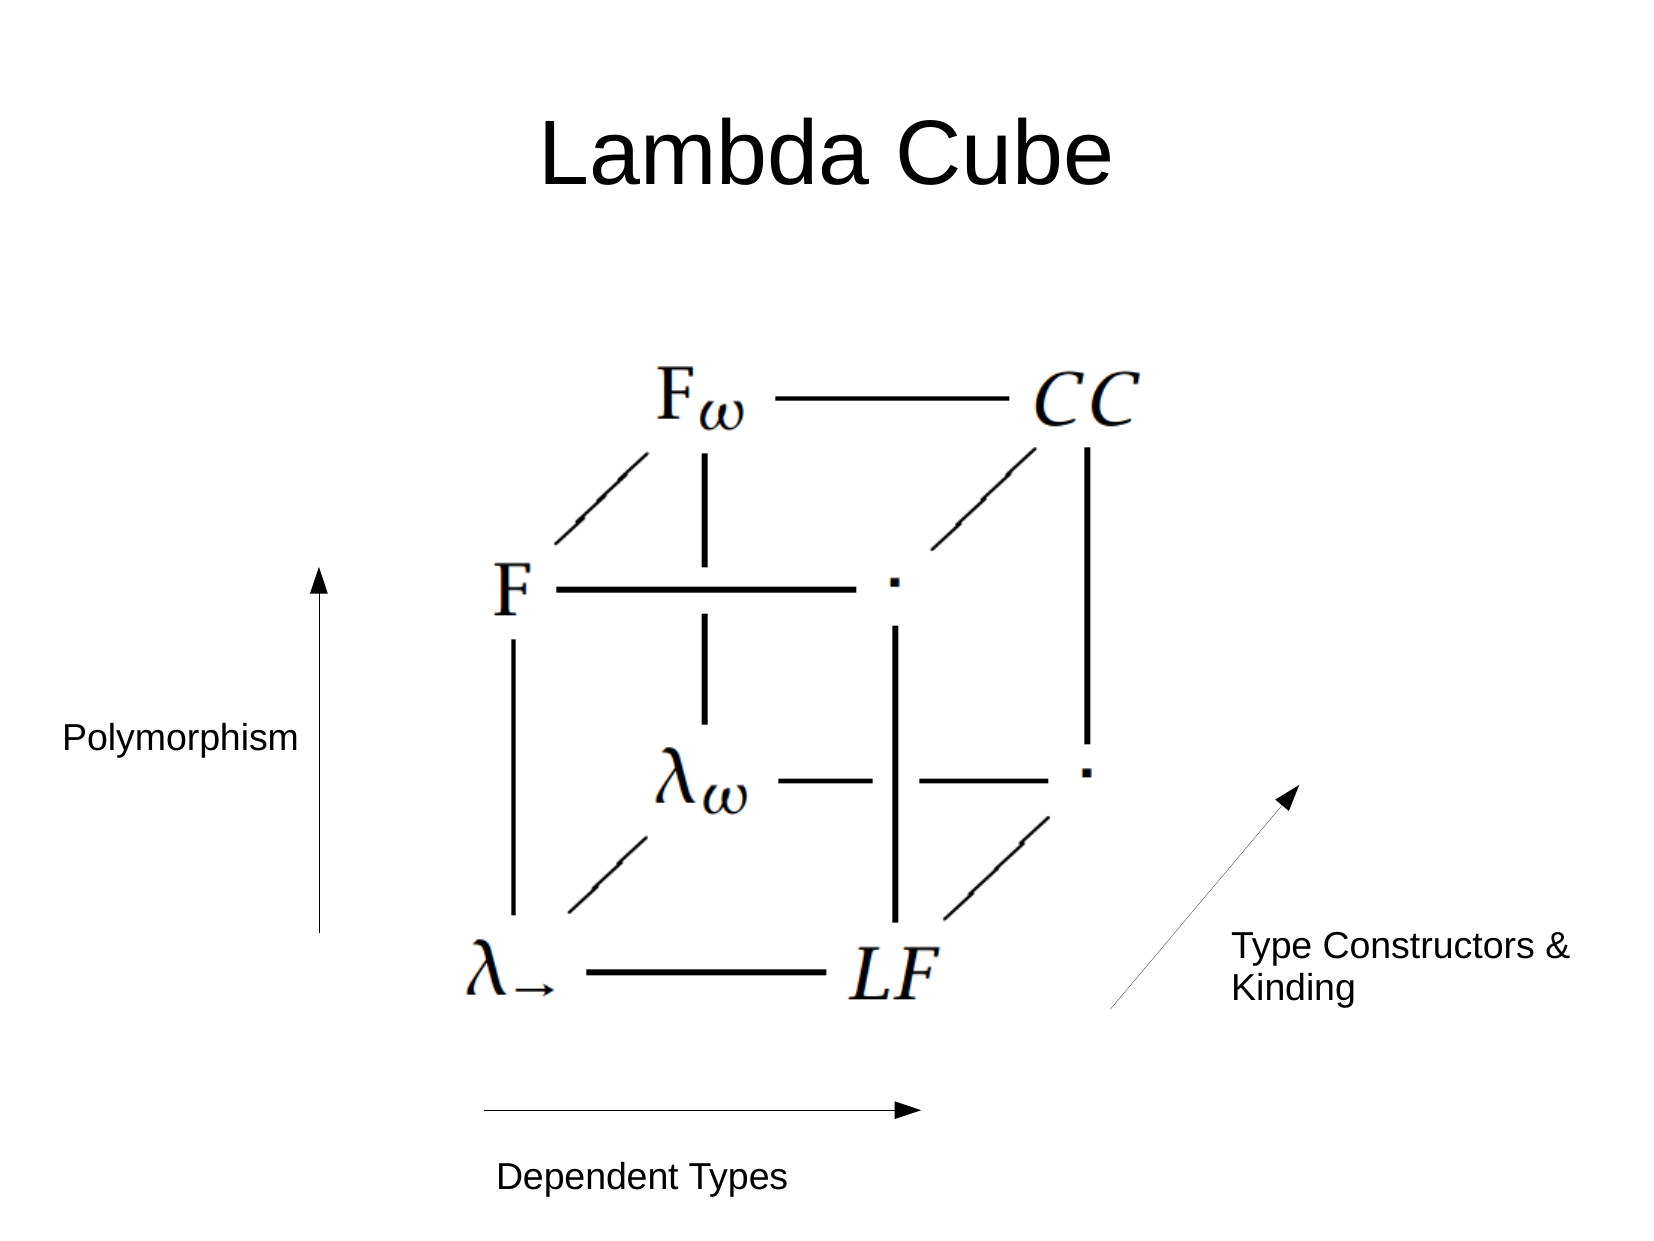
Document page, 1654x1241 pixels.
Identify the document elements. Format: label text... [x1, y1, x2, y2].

text_box Type Constructors & Kinding [1216, 916, 1586, 1016]
text_box Dependent Types [481, 1147, 804, 1205]
picture [1111, 833, 1260, 1010]
title Lambda Cube [82, 49, 1571, 257]
picture [360, 290, 1260, 1010]
text_box Polymorphism [47, 708, 314, 766]
